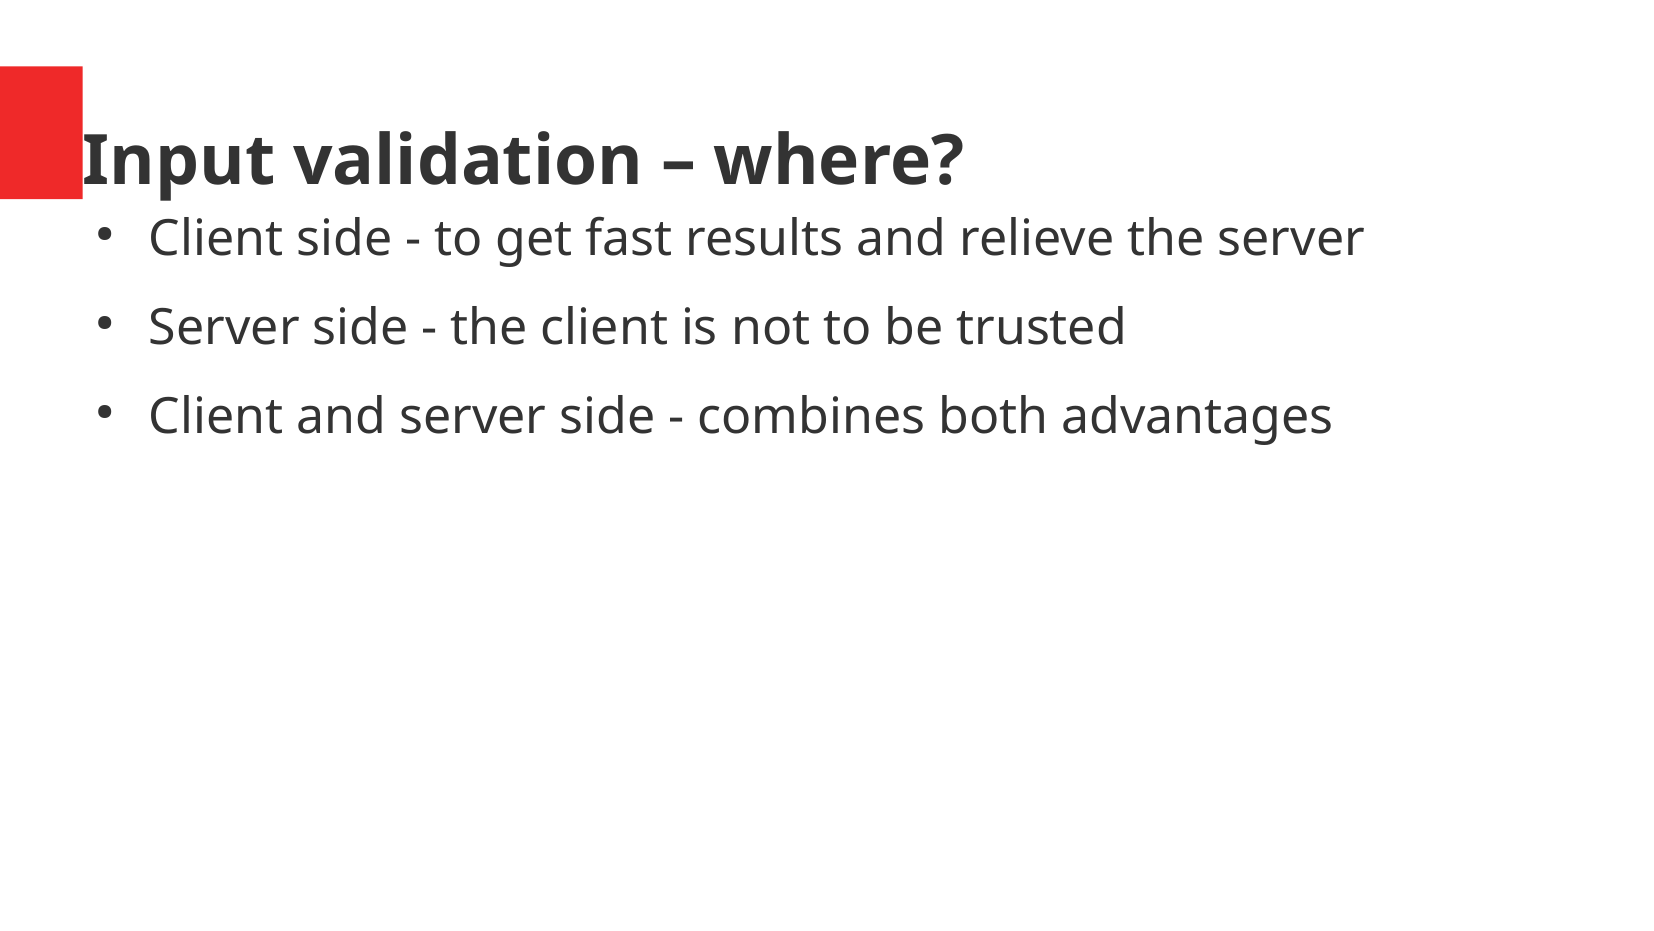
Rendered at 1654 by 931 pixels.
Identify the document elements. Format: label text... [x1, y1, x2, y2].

title Input validation – where? [82, 33, 1571, 196]
list Client side - to get fast results and relieve the server Server side - the client is not to be trusted Client and server side - combines both advantages [78, 205, 1567, 792]
